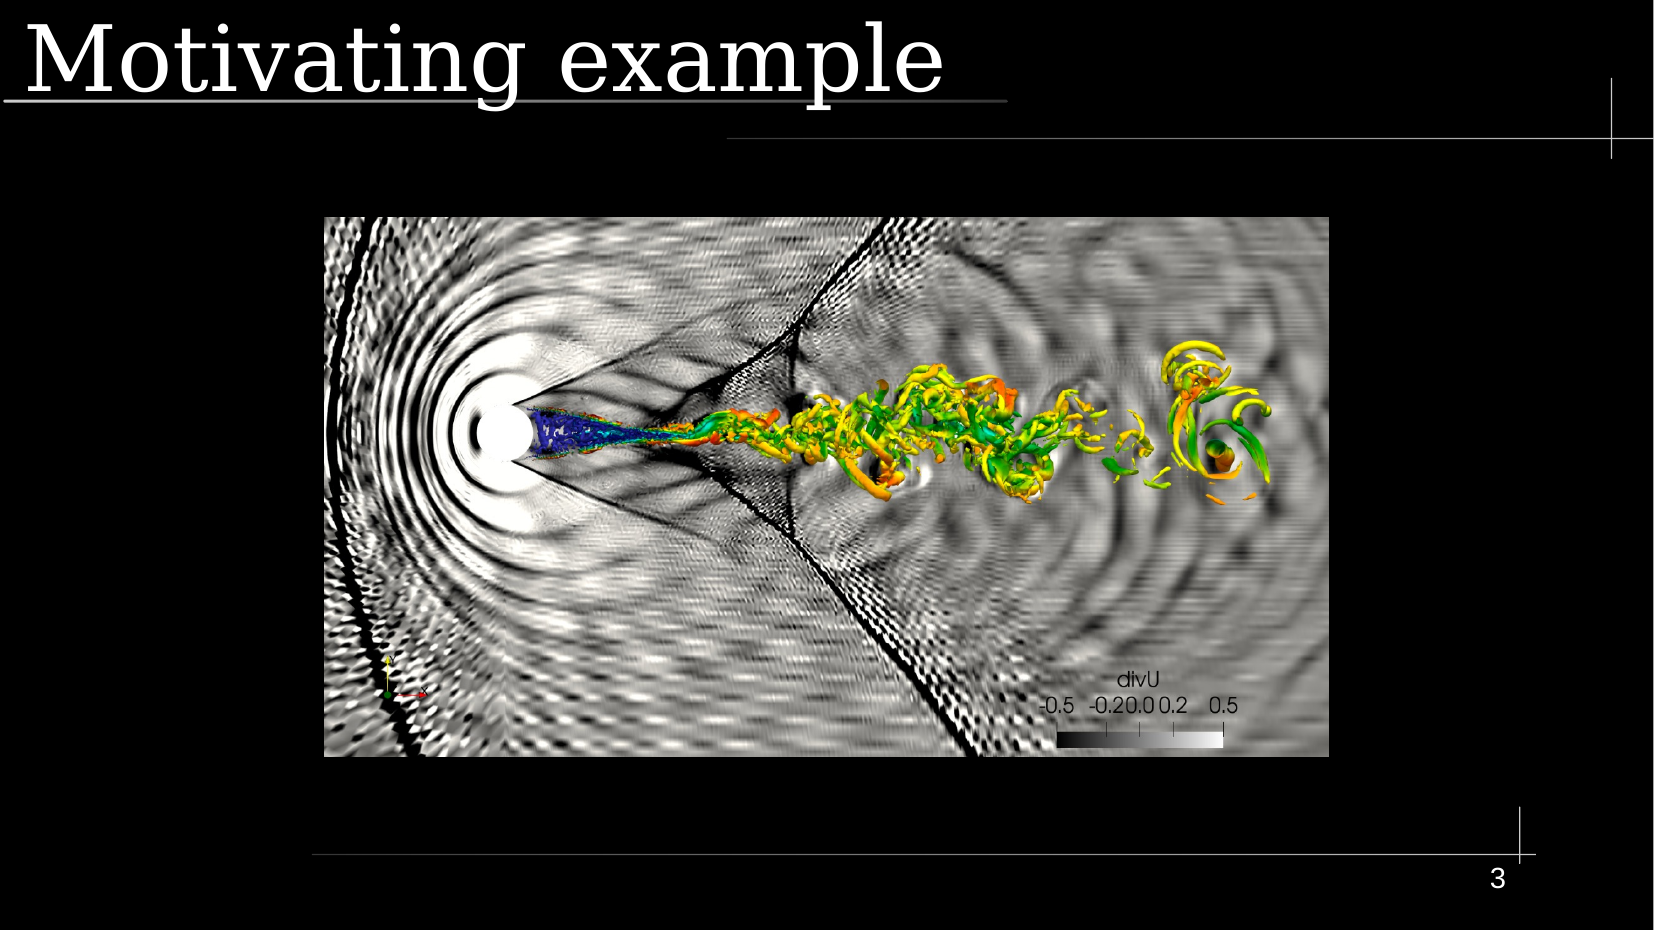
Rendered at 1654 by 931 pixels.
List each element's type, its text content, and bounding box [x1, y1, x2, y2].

picture [324, 217, 1329, 758]
title Motivating example [23, 11, 1589, 119]
